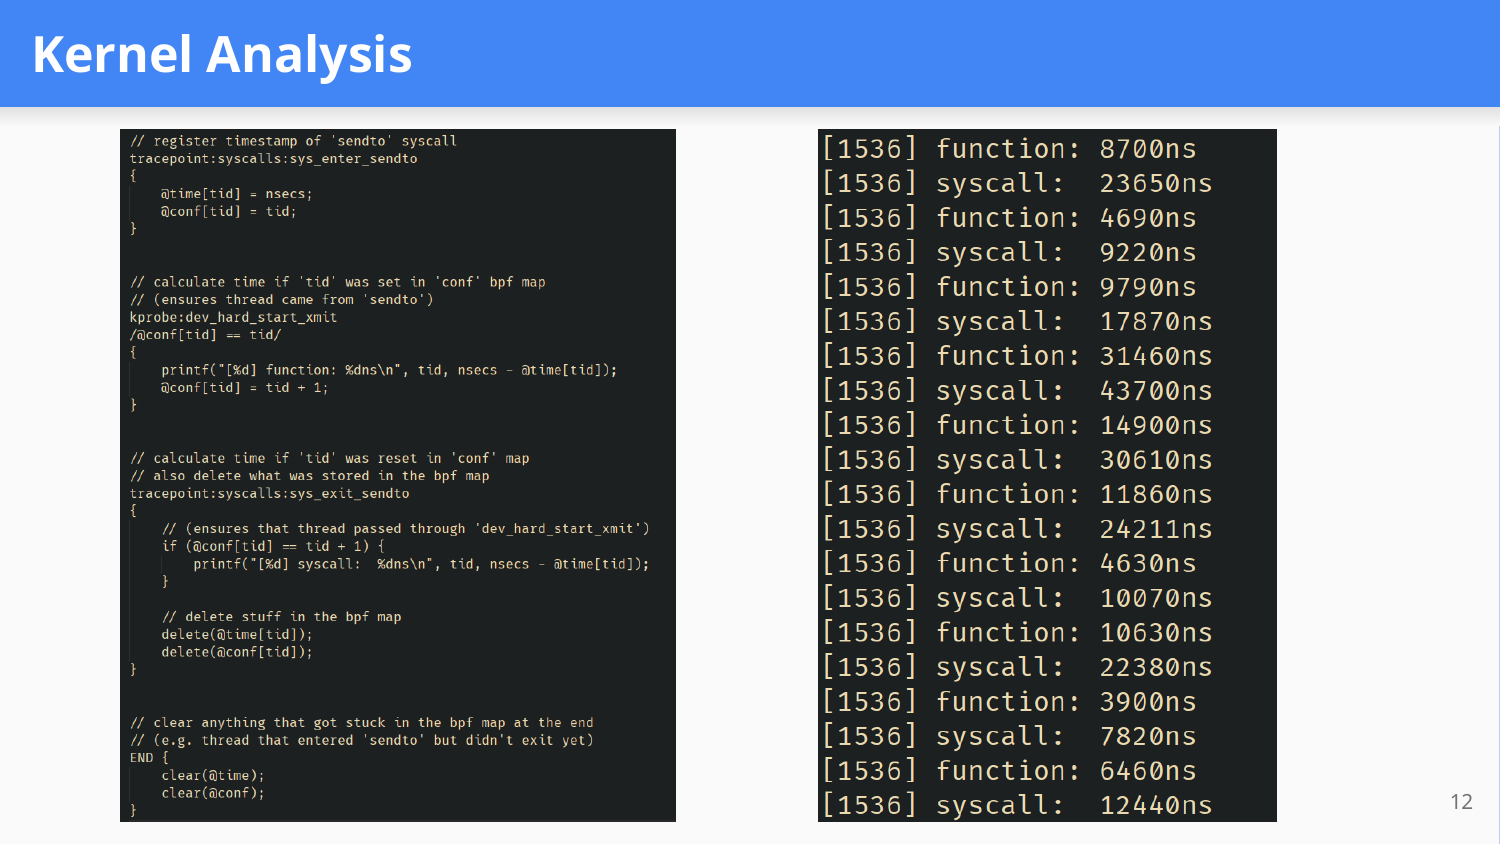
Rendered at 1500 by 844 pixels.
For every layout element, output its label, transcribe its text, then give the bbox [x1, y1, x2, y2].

picture [120, 129, 676, 822]
picture [818, 129, 1277, 822]
slide_number 29 [1398, 770, 1489, 835]
title Kernel Analysis [16, 2, 1464, 102]
